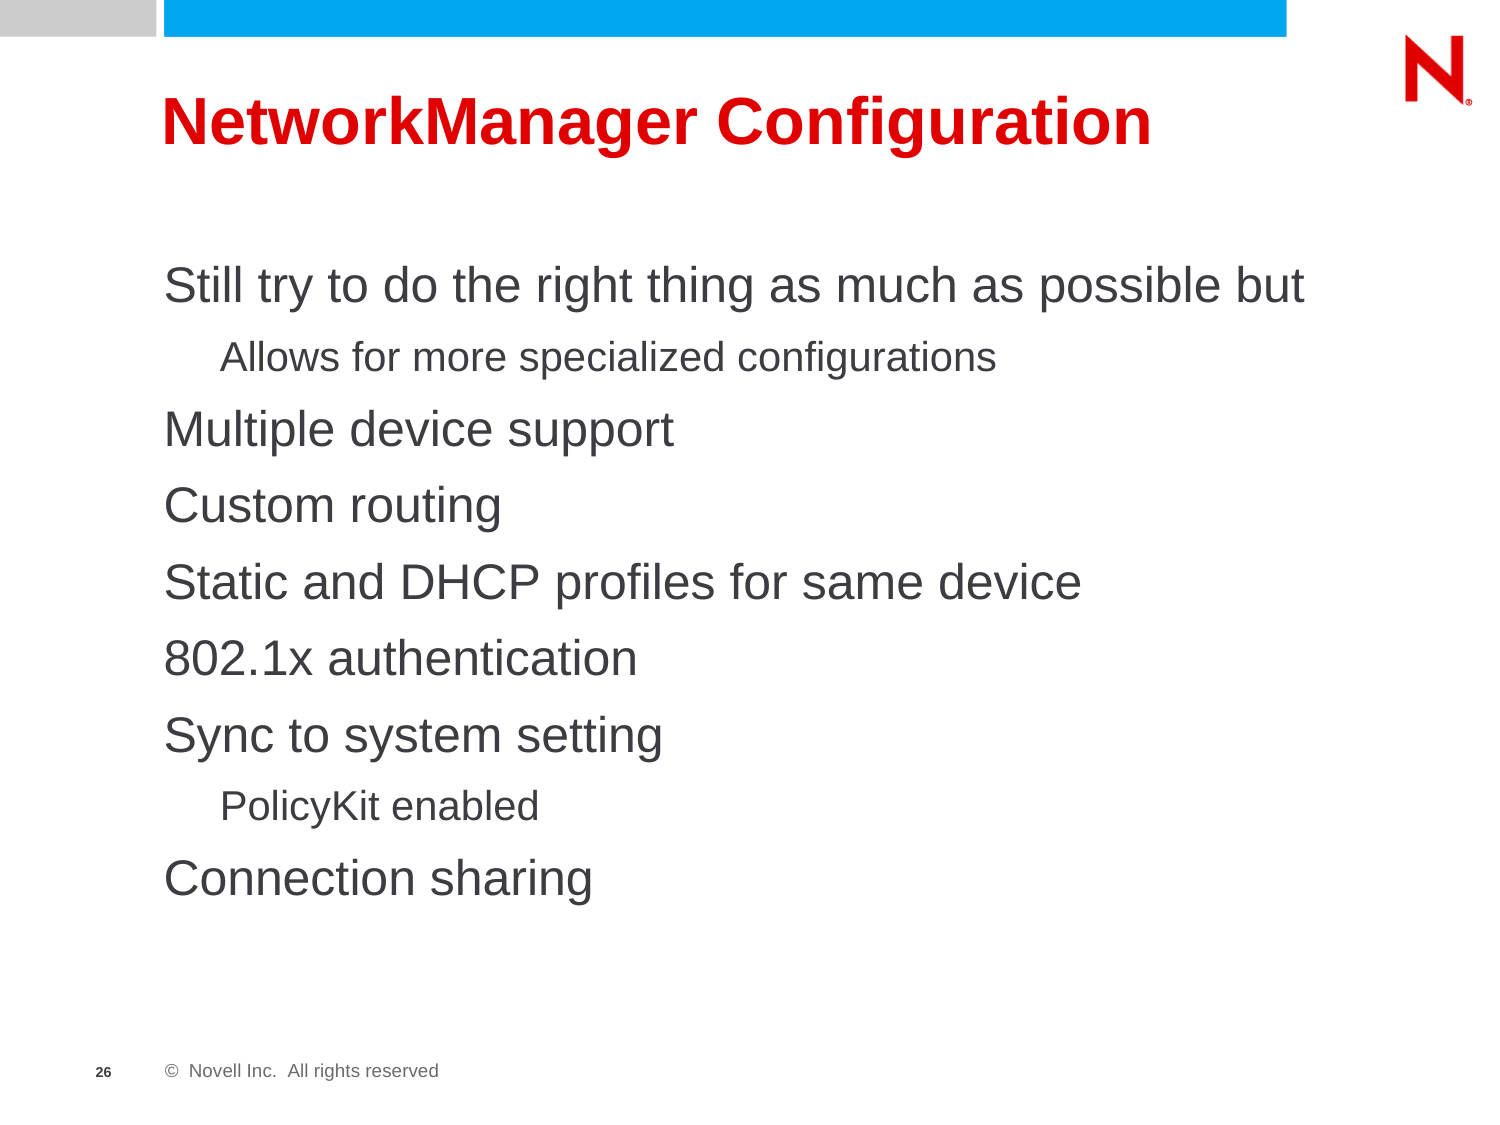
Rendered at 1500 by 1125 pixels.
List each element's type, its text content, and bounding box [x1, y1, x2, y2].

picture [1403, 32, 1473, 107]
list Still try to do the right thing as much as possible but Allows for more specialized configurations Multiple device support Custom routing Static and DHCP profiles for same device 802.1x authentication Sync to system setting PolicyKit enabled Connection sharing [163, 254, 1404, 986]
title NetworkManager Configuration [161, 41, 1383, 205]
